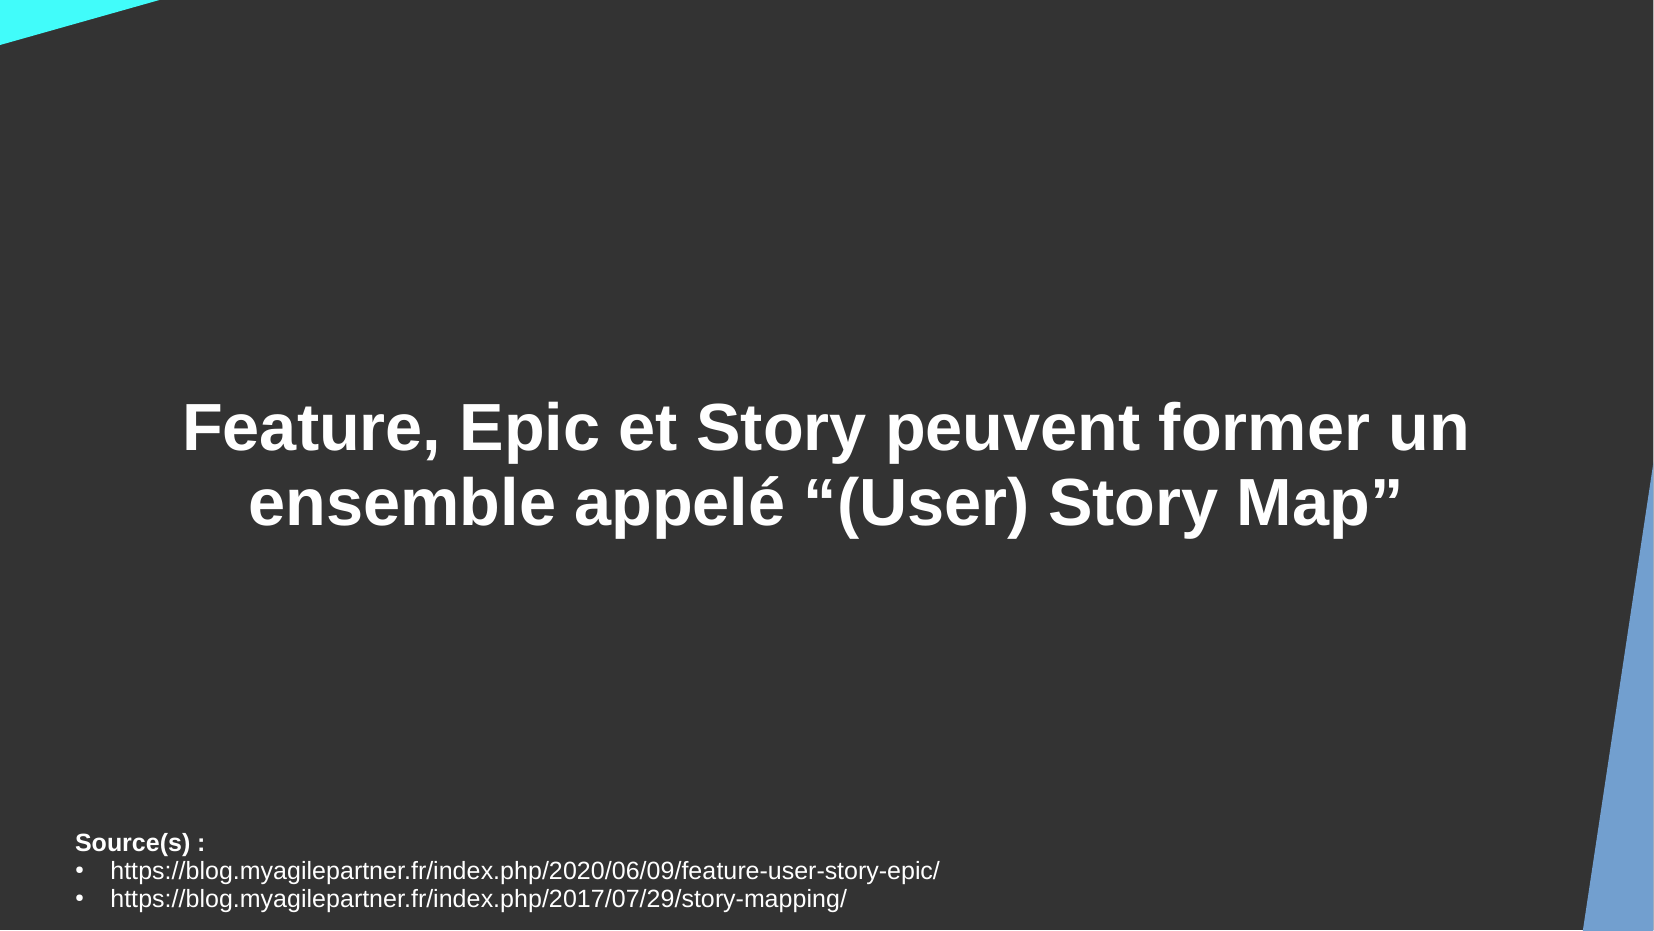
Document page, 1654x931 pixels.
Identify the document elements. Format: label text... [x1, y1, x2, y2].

text_box [0, 0, 160, 46]
text_box [1582, 458, 1654, 931]
title Feature, Epic et Story peuvent former un ensemble appelé “(User) Story Map” [31, 367, 1622, 563]
text_box Source(s) : https://blog.myagilepartner.fr/index.php/2020/06/09/feature-user-story-epic/ https://blog.myagilepartner.fr/index.php/2017/07/29/story-mapping/ [60, 821, 1546, 921]
